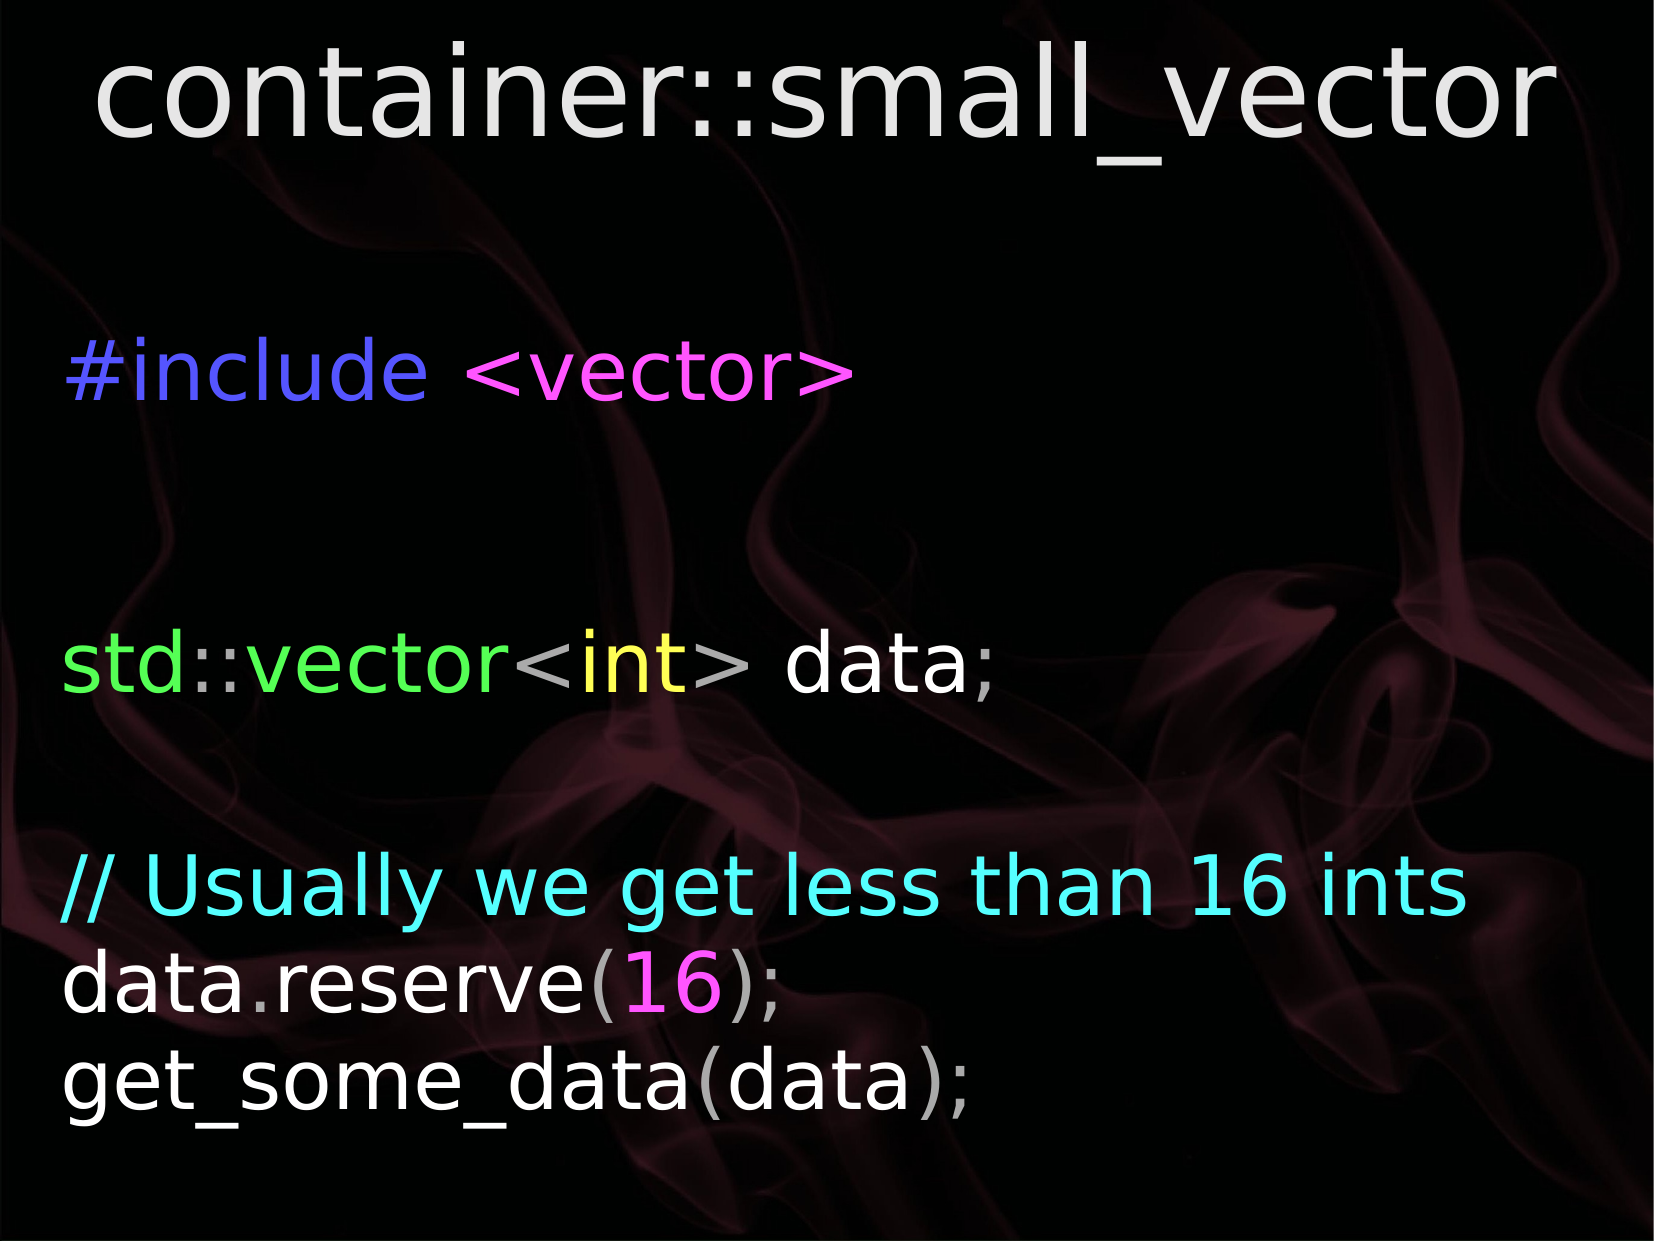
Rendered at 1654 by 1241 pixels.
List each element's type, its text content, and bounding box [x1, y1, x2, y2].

text_box #include <vector> std::vector<int> data; // Usually we get less than 16 ints data.reserve(16); get_some_data(data); [60, 322, 1621, 1131]
picture [0, 0, 1654, 1241]
title container::small_vector [30, 15, 1621, 171]
